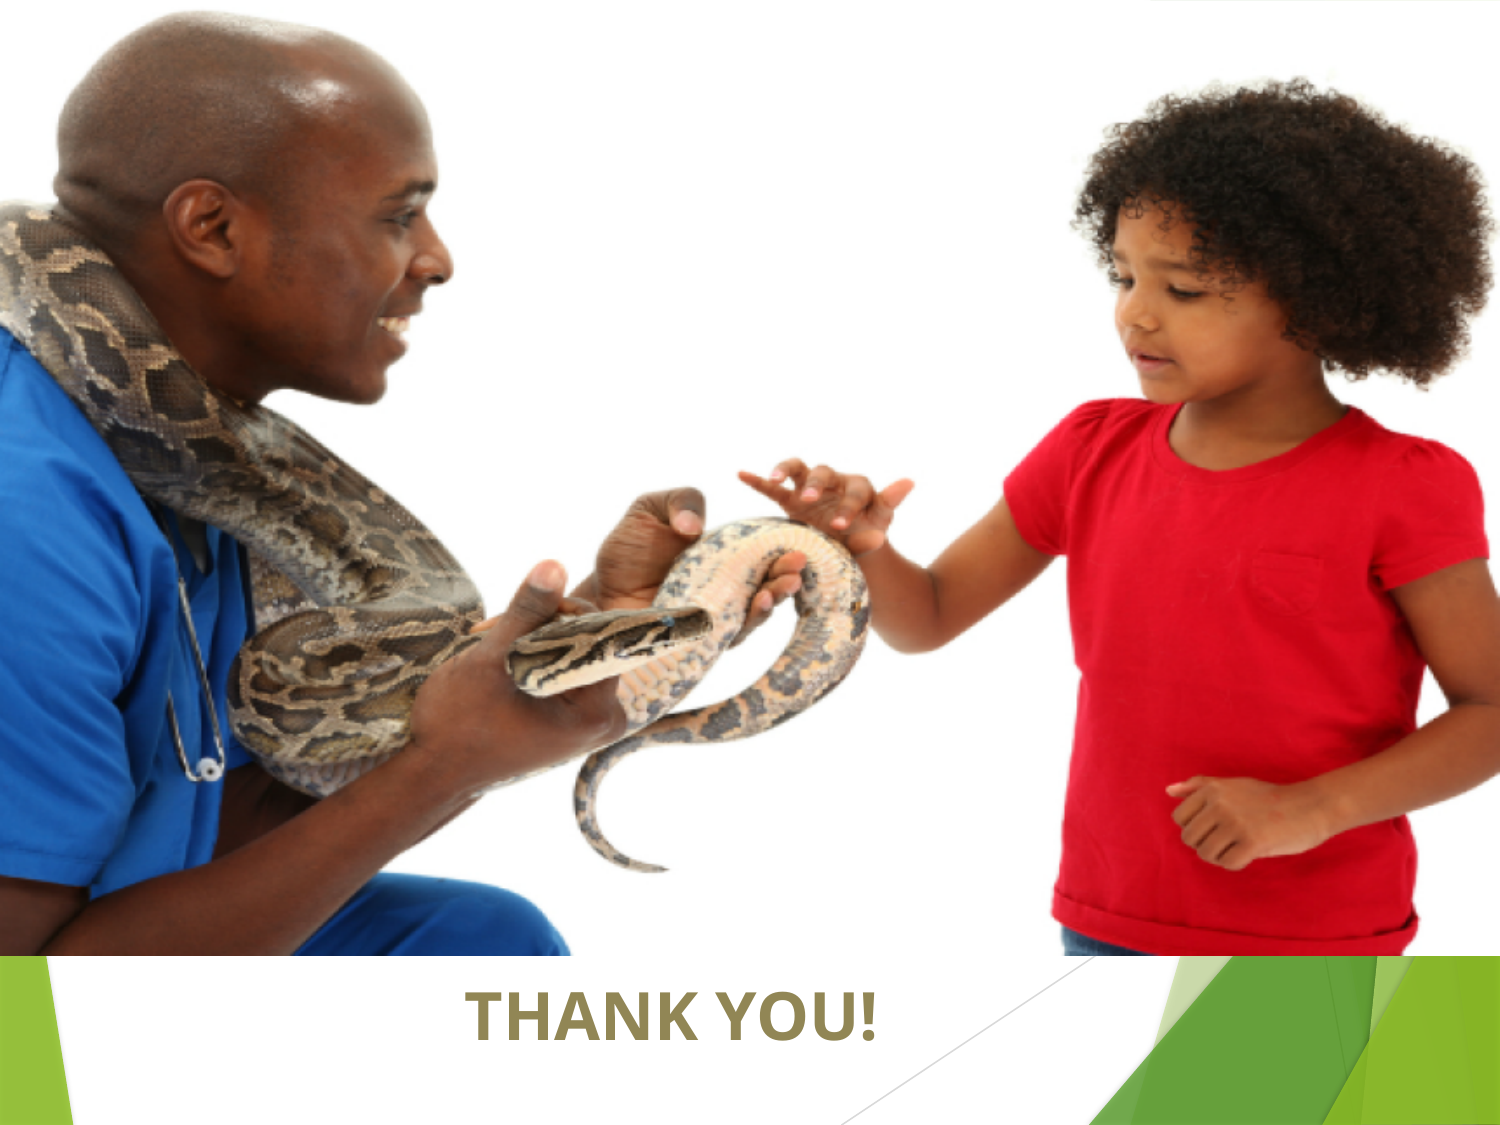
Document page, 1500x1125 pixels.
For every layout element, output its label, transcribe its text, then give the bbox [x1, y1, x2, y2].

text_box THANK YOU! [450, 966, 1388, 1062]
picture [0, 0, 1500, 956]
